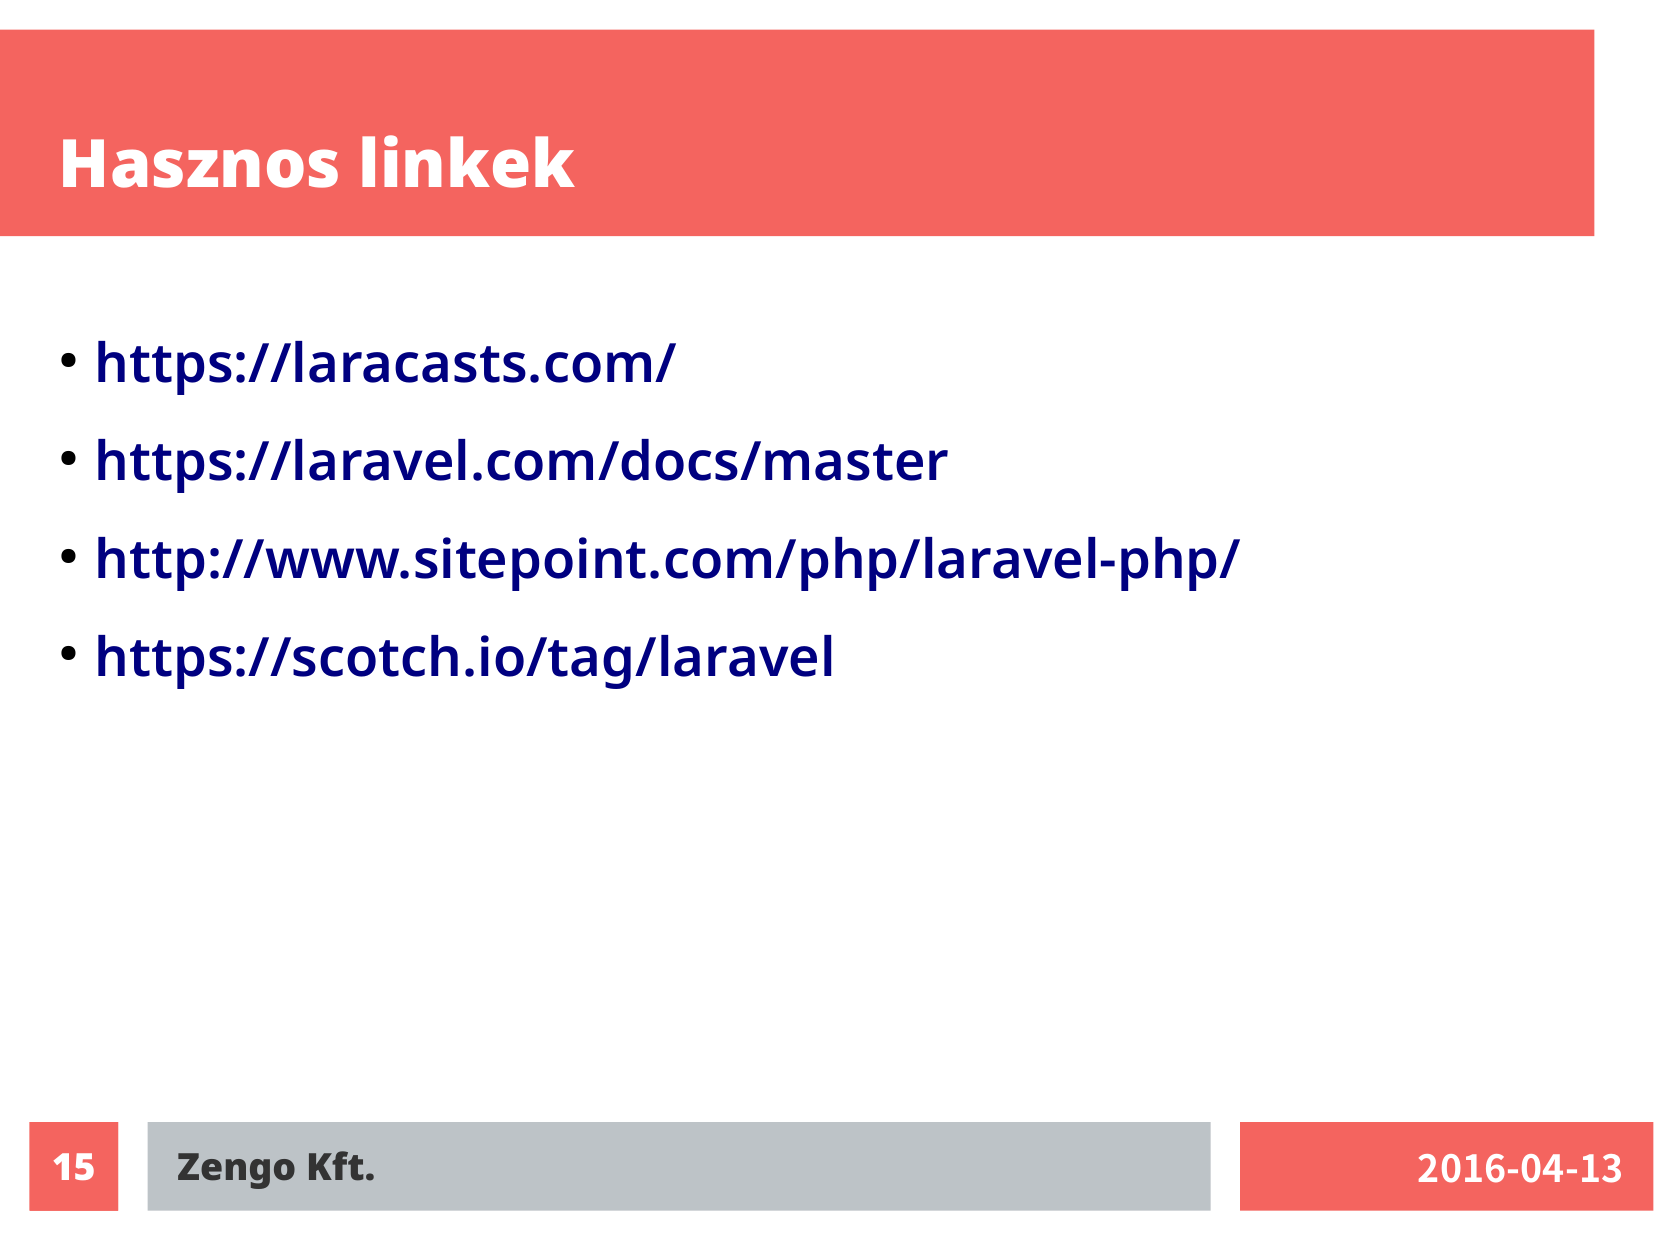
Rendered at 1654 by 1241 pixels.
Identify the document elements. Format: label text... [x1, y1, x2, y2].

title Hasznos linkek [59, 59, 1595, 207]
list https://laracasts.com/ https://laravel.com/docs/master http://www.sitepoint.com/php/laravel-php/ https://scotch.io/tag/laravel [59, 324, 1565, 1093]
